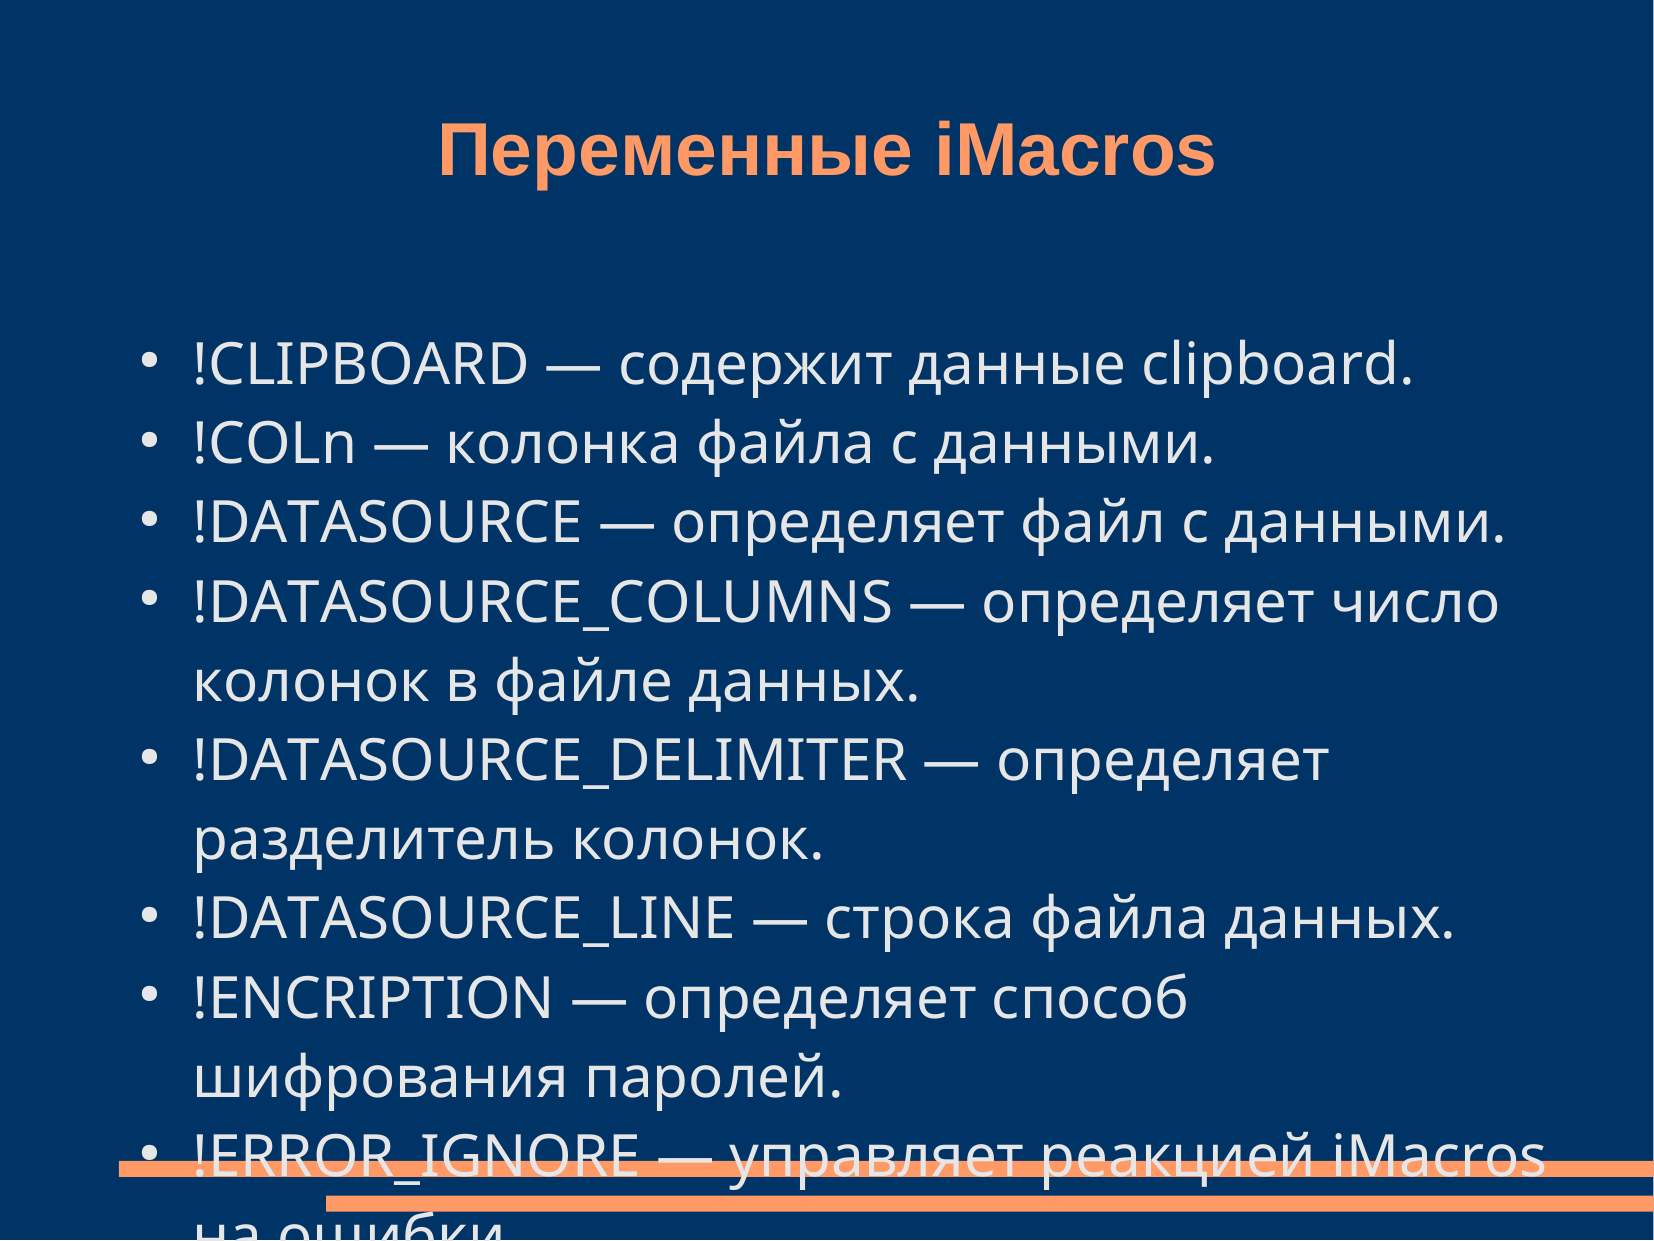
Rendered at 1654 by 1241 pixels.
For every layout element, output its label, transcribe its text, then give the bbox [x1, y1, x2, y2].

list !CLIPBOARD — содержит данные clipboard. !COLn — колонка файла с данными. !DATASOURCE — определяет файл с данными. !DATASOURCE_COLUMNS — определяет число колонок в файле данных. !DATASOURCE_DELIMITER — определяет разделитель колонок. !DATASOURCE_LINE — строка файла данных. !ENCRIPTION — определяет способ шифрования паролей. !ERROR_IGNORE — управляет реакцией iMacros на ошибки. [121, 322, 1561, 1166]
title Переменные iMacros [121, 46, 1534, 254]
